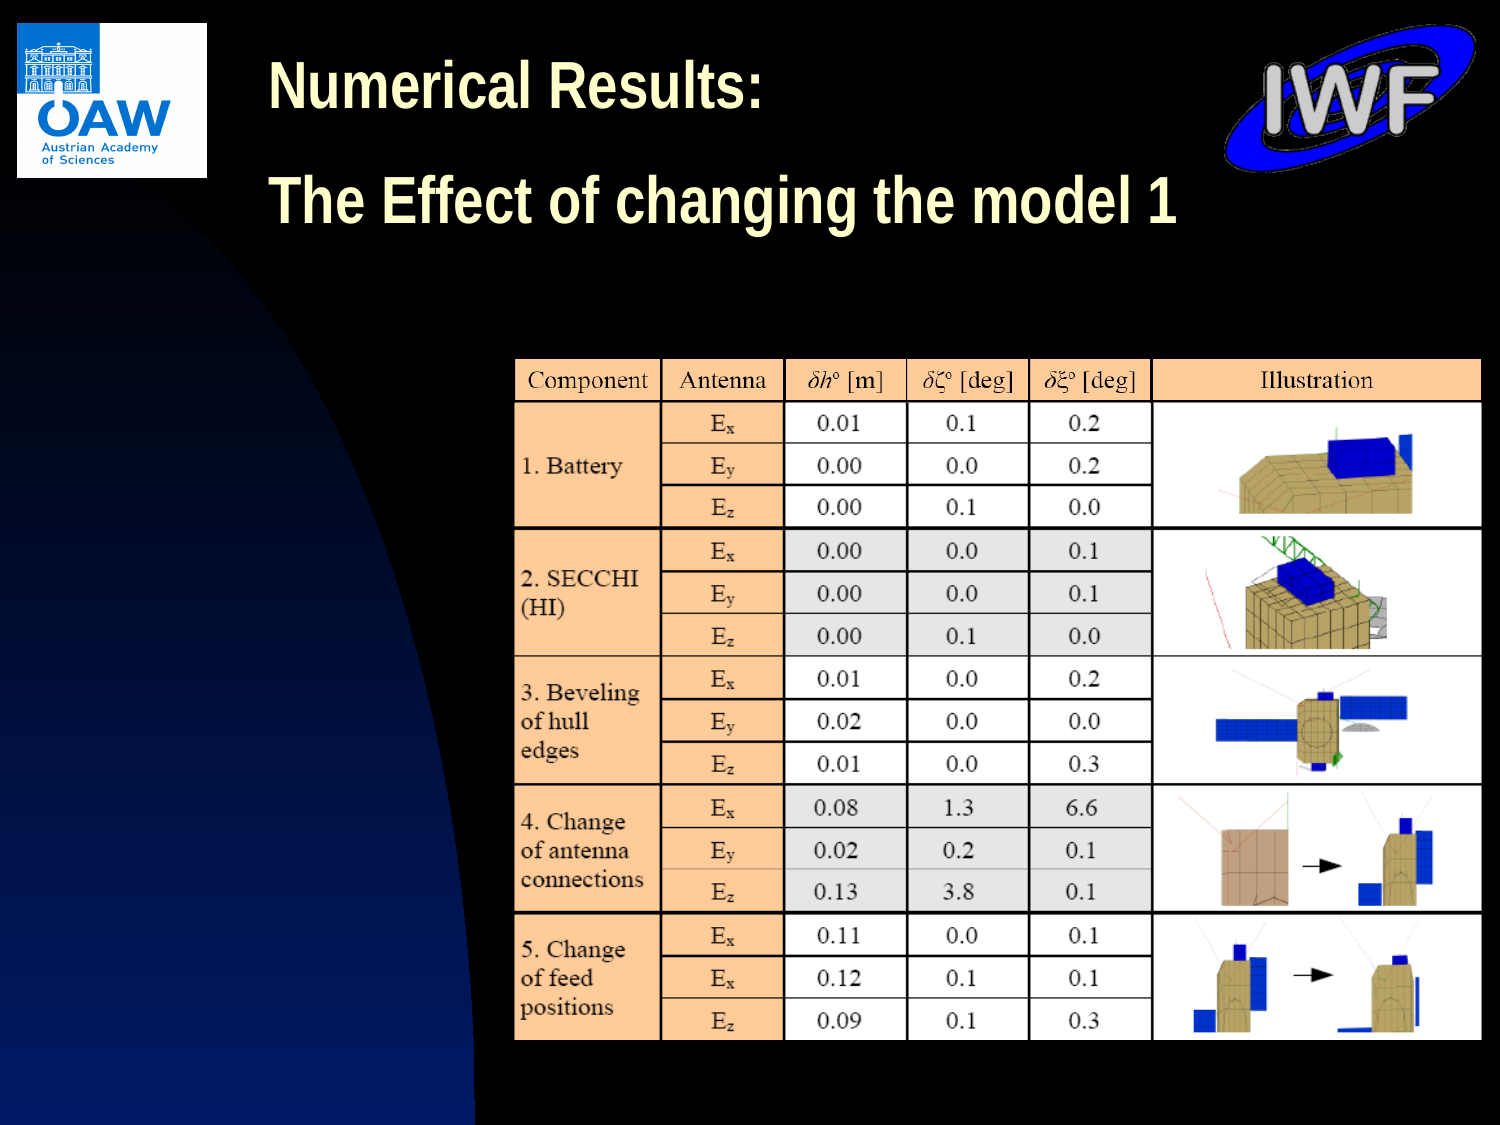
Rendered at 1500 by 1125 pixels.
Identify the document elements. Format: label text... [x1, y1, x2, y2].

picture [512, 356, 1483, 1040]
picture [17, 23, 207, 178]
title Numerical Results: The Effect of changing the model 1 [253, 19, 1441, 226]
picture [1224, 24, 1476, 173]
